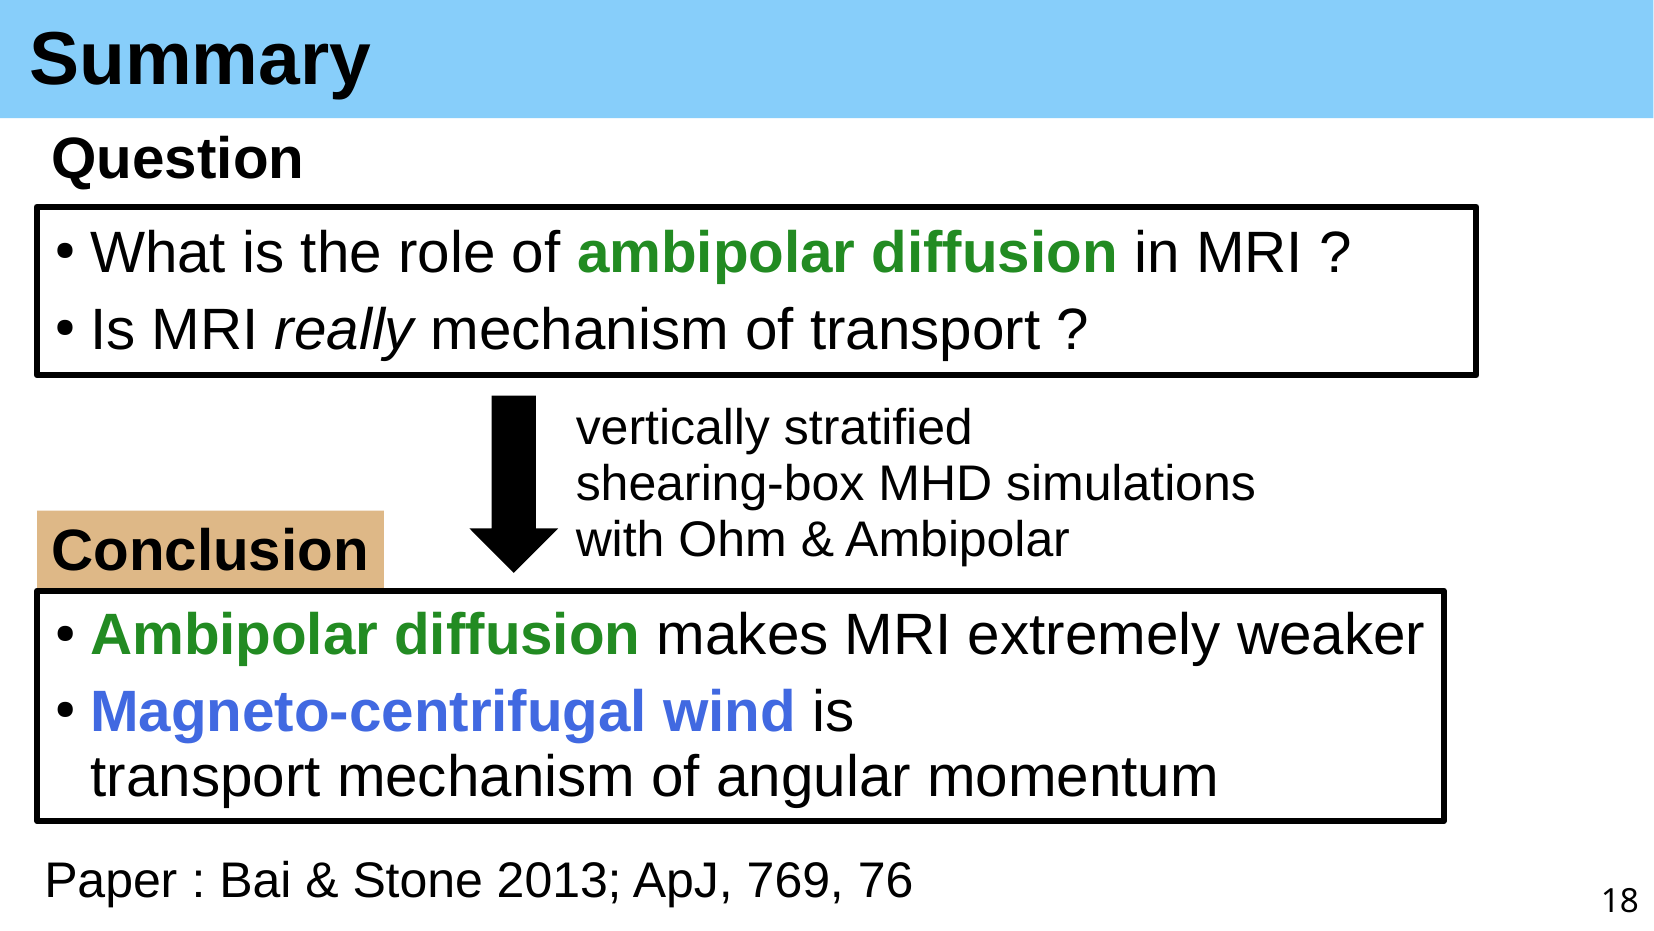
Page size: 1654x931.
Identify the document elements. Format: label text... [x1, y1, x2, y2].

text_box Paper : Bai & Stone 2013; ApJ, 769, 76 [29, 844, 1447, 916]
text_box [469, 395, 559, 573]
text_box Ambipolar diffusion makes MRI extremely weaker Magneto-centrifugal wind is transport mechanism of angular momentum [37, 590, 1442, 822]
text_box What is the role of ambipolar diffusion in MRI ? Is MRI really mechanism of transport ? [36, 206, 1477, 376]
text_box Question [36, 118, 319, 198]
text_box Conclusion [37, 510, 384, 588]
text_box Summary [0, 0, 1654, 119]
text_box vertically stratified shearing-box MHD simulations with Ohm & Ambipolar [561, 391, 1330, 575]
